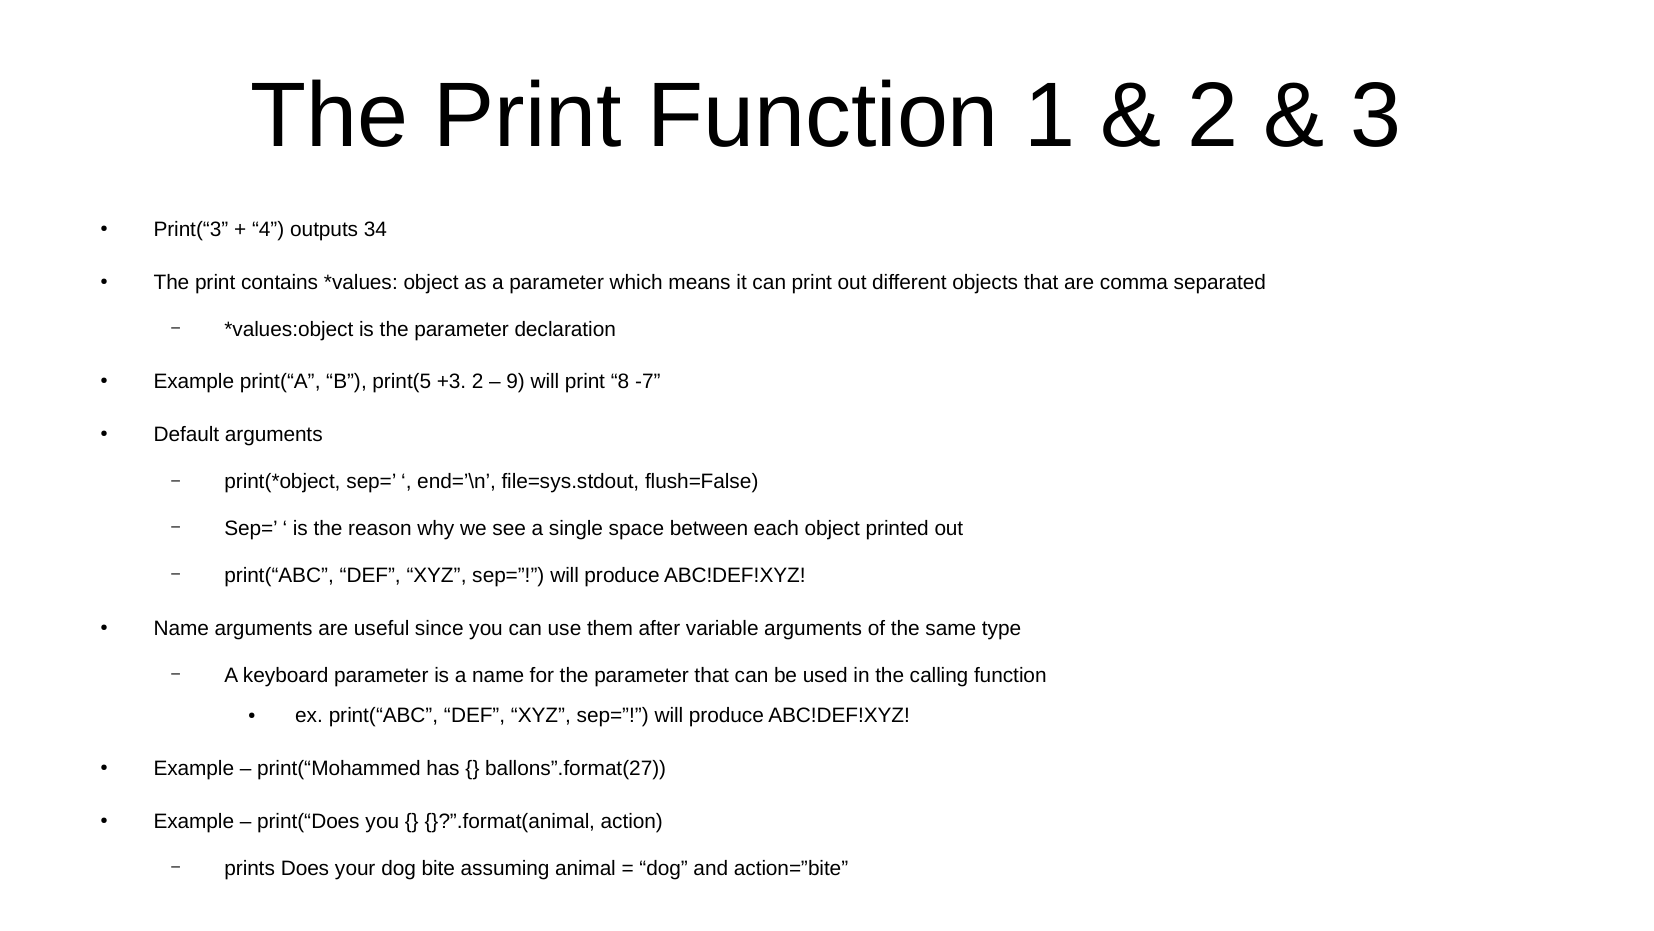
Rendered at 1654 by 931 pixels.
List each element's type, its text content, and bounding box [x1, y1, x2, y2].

title The Print Function 1 & 2 & 3 [82, 37, 1571, 193]
list Print(“3” + “4”) outputs 34 The print contains *values: object as a parameter which means it can print out different objects that are comma separated *values:object is the parameter declaration Example print(“A”, “B”), print(5 +3. 2 – 9) will print “8 -7” Default arguments print(*object, sep=’ ‘, end=’\n’, file=sys.stdout, flush=False) Sep=’ ‘ is the reason why we see a single space between each object printed out print(“ABC”, “DEF”, “XYZ”, sep=”!”) will produce ABC!DEF!XYZ! Name arguments are useful since you can use them after variable arguments of the same type A keyboard parameter is a name for the parameter that can be used in the calling function ex. print(“ABC”, “DEF”, “XYZ”, sep=”!”) will produce ABC!DEF!XYZ! Example – print(“Mohammed has {} ballons”.format(27)) Example – print(“Does you {} {}?”.format(animal, action) prints Does your dog bite assuming animal = “dog” and action=”bite” [82, 217, 1576, 901]
